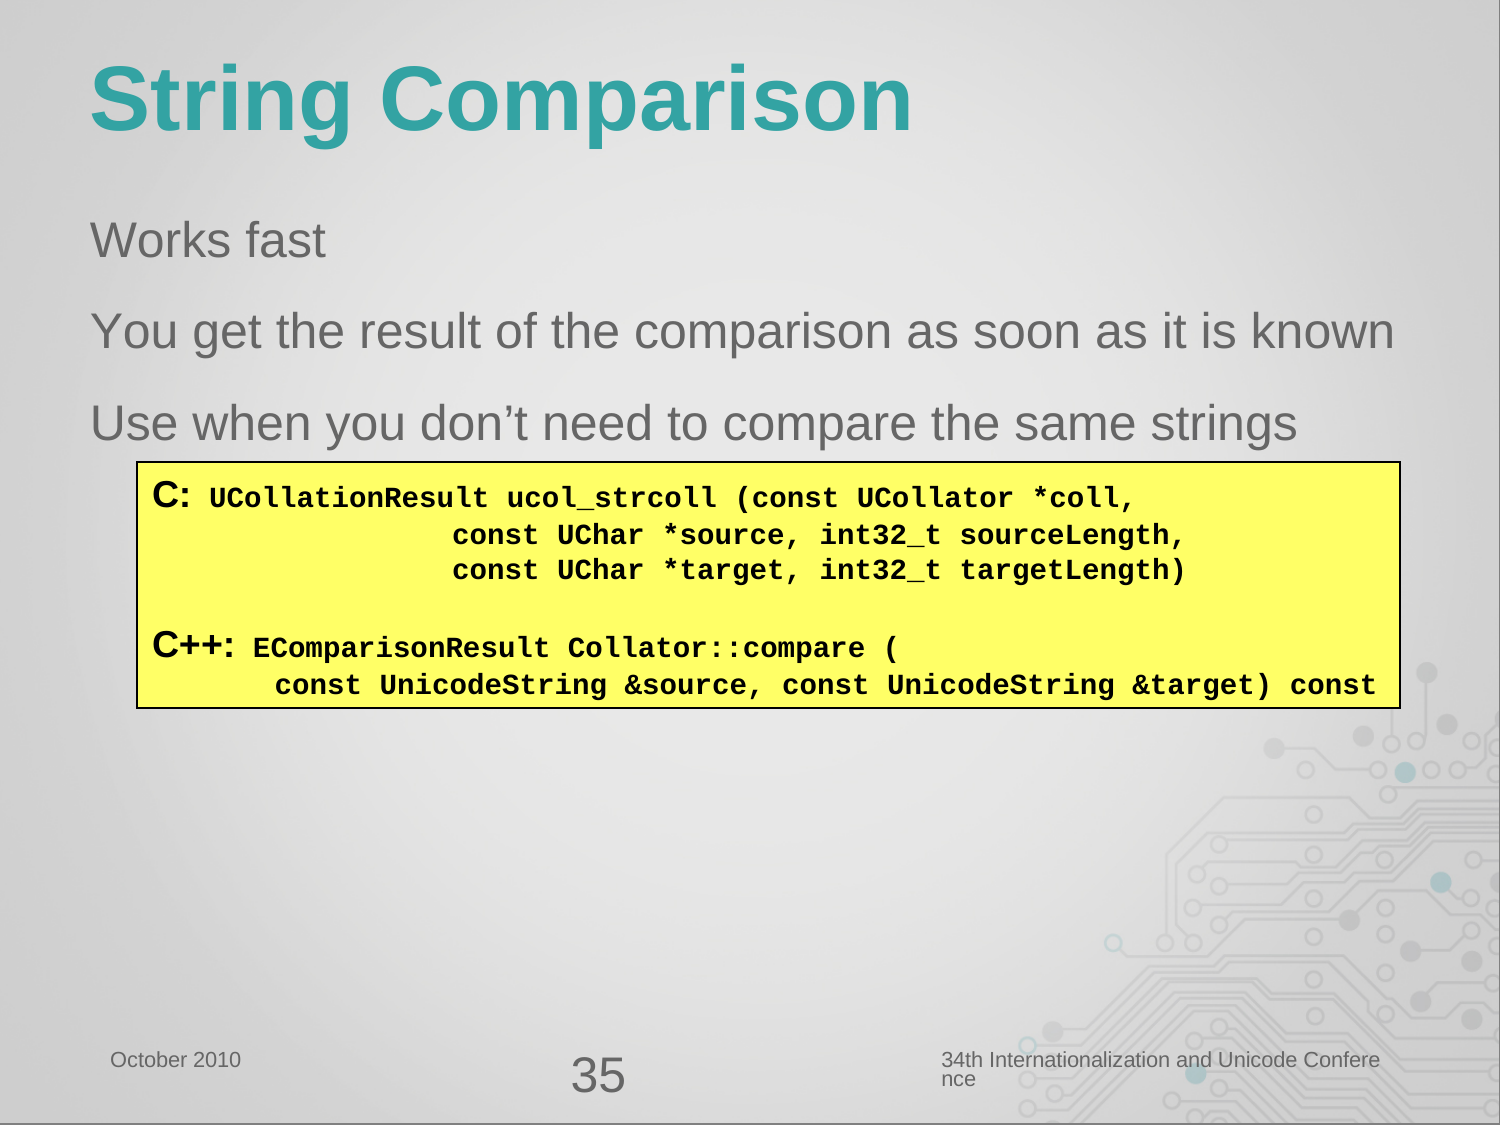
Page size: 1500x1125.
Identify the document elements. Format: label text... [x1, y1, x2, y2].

picture [0, 0, 1499, 1123]
text_box C: UCollationResult ucol_strcoll (const UCollator *coll, const UChar *source, int32_t sourceLength, const UChar *target, int32_t targetLength) C++: EComparisonResult Collator::compare ( const UnicodeString &source, const UnicodeString &target) const [137, 462, 1400, 708]
title String Comparison [75, 31, 1426, 157]
list Works fast You get the result of the comparison as soon as it is known Use when you don’t need to compare the same strings many times [75, 199, 1426, 518]
